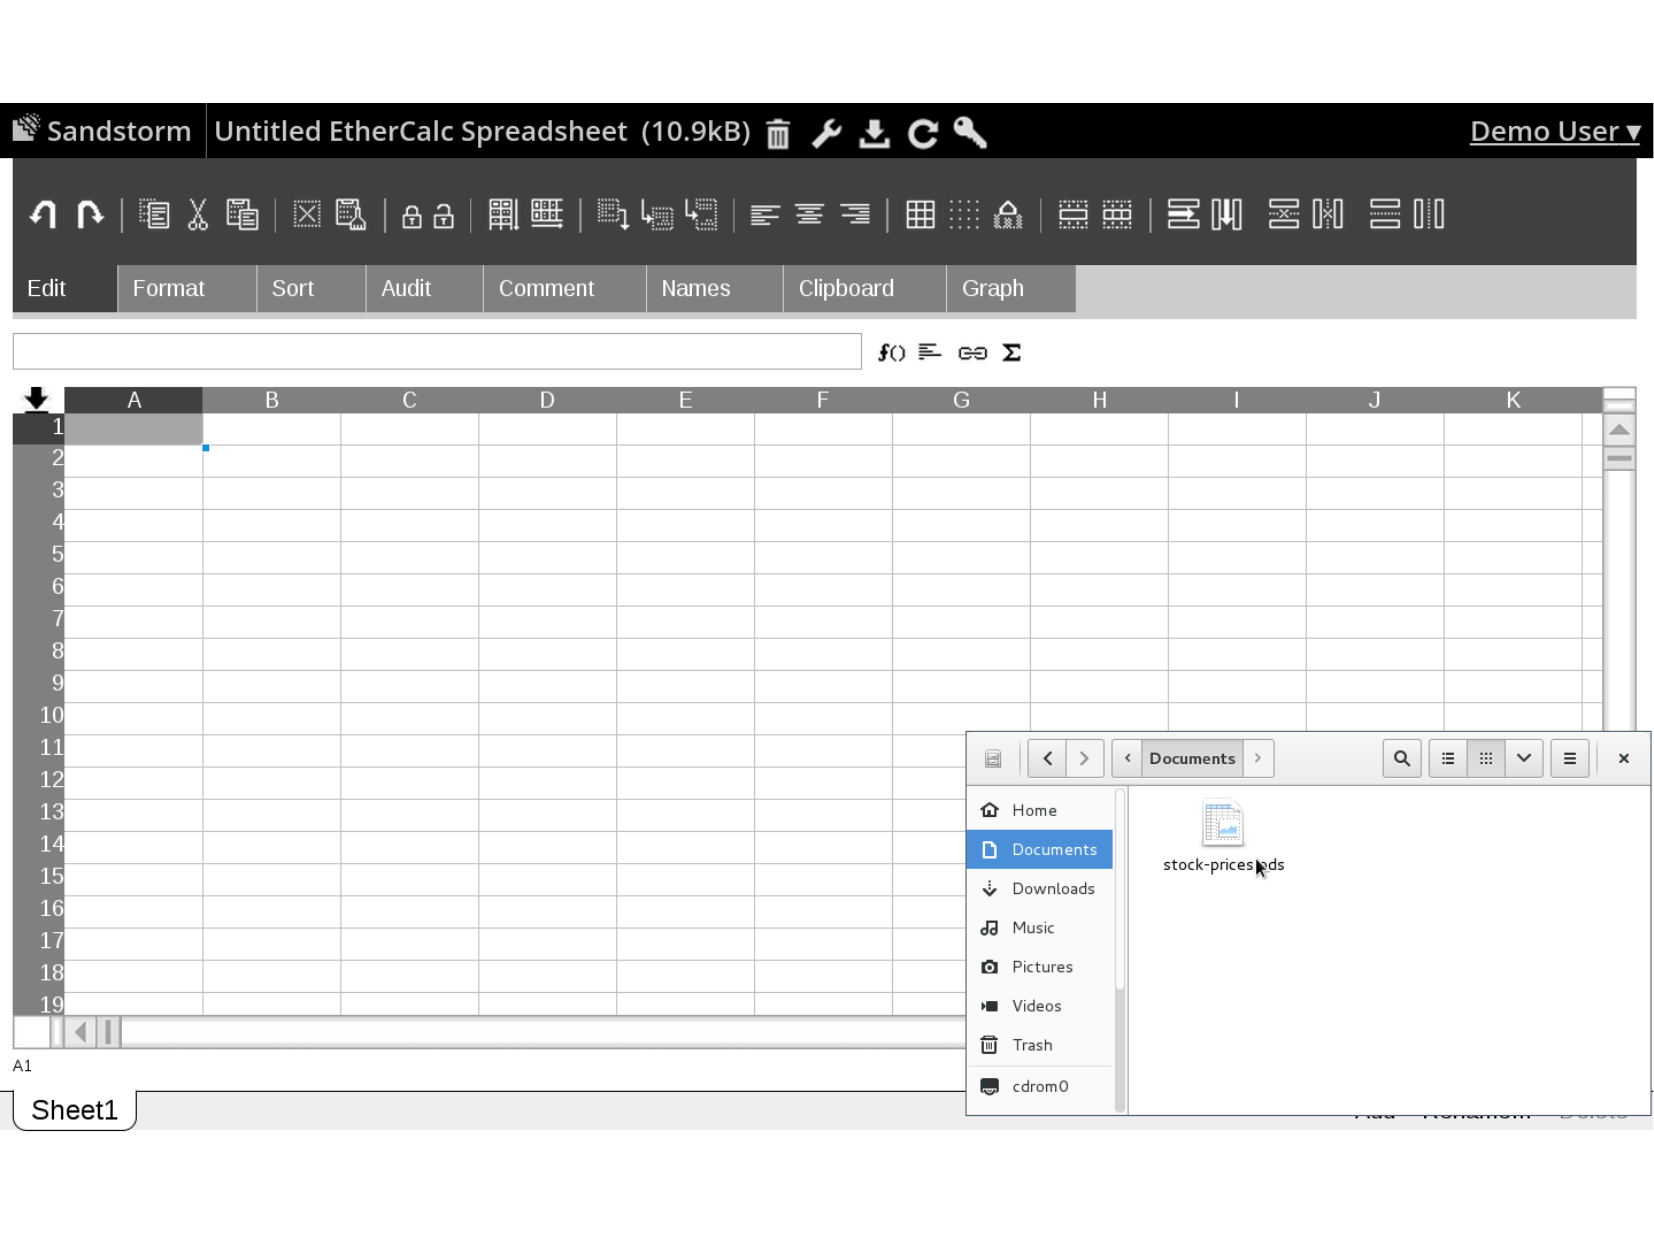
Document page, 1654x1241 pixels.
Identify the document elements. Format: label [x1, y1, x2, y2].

picture [0, 103, 1654, 1138]
